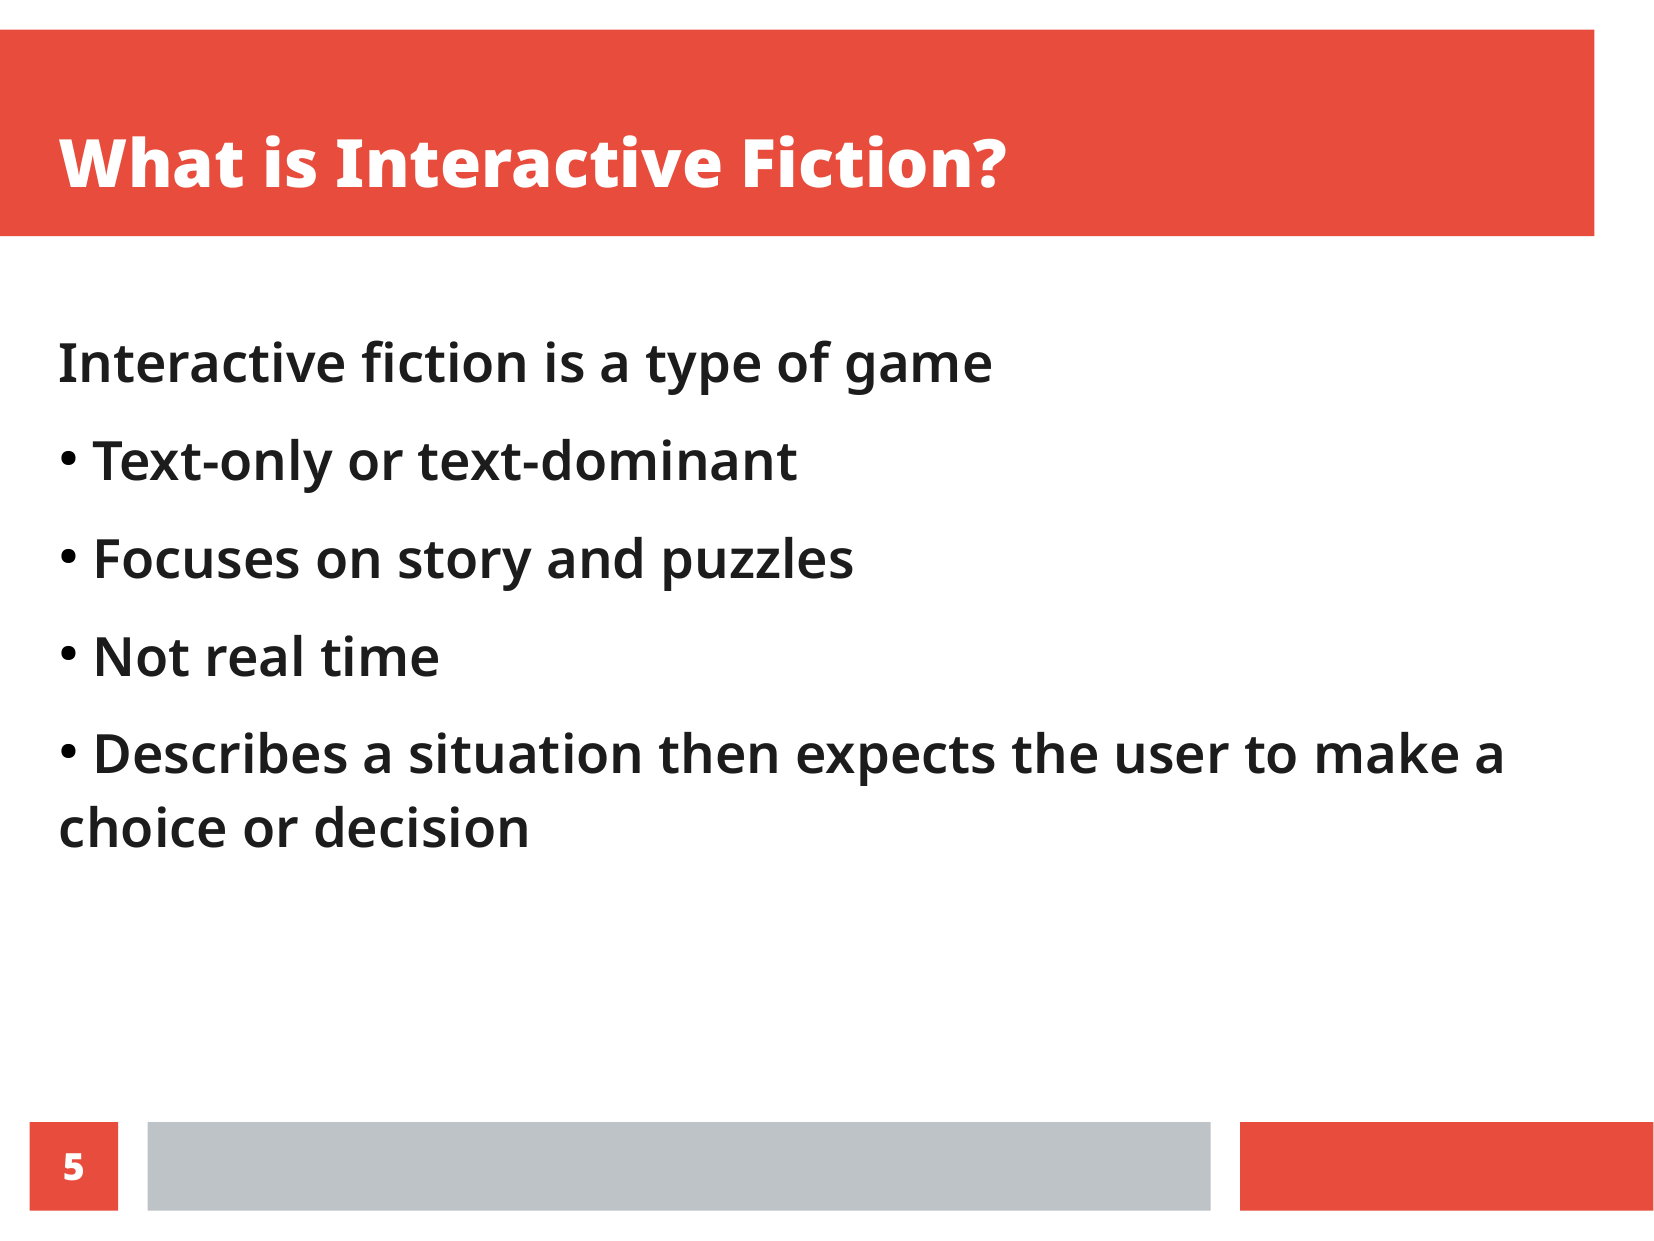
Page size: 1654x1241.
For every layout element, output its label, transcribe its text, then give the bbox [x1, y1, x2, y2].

title What is Interactive Fiction? [59, 59, 1595, 207]
list Interactive fiction is a type of game Text-only or text-dominant Focuses on story and puzzles Not real time Describes a situation then expects the user to make a choice or decision [59, 324, 1565, 1093]
